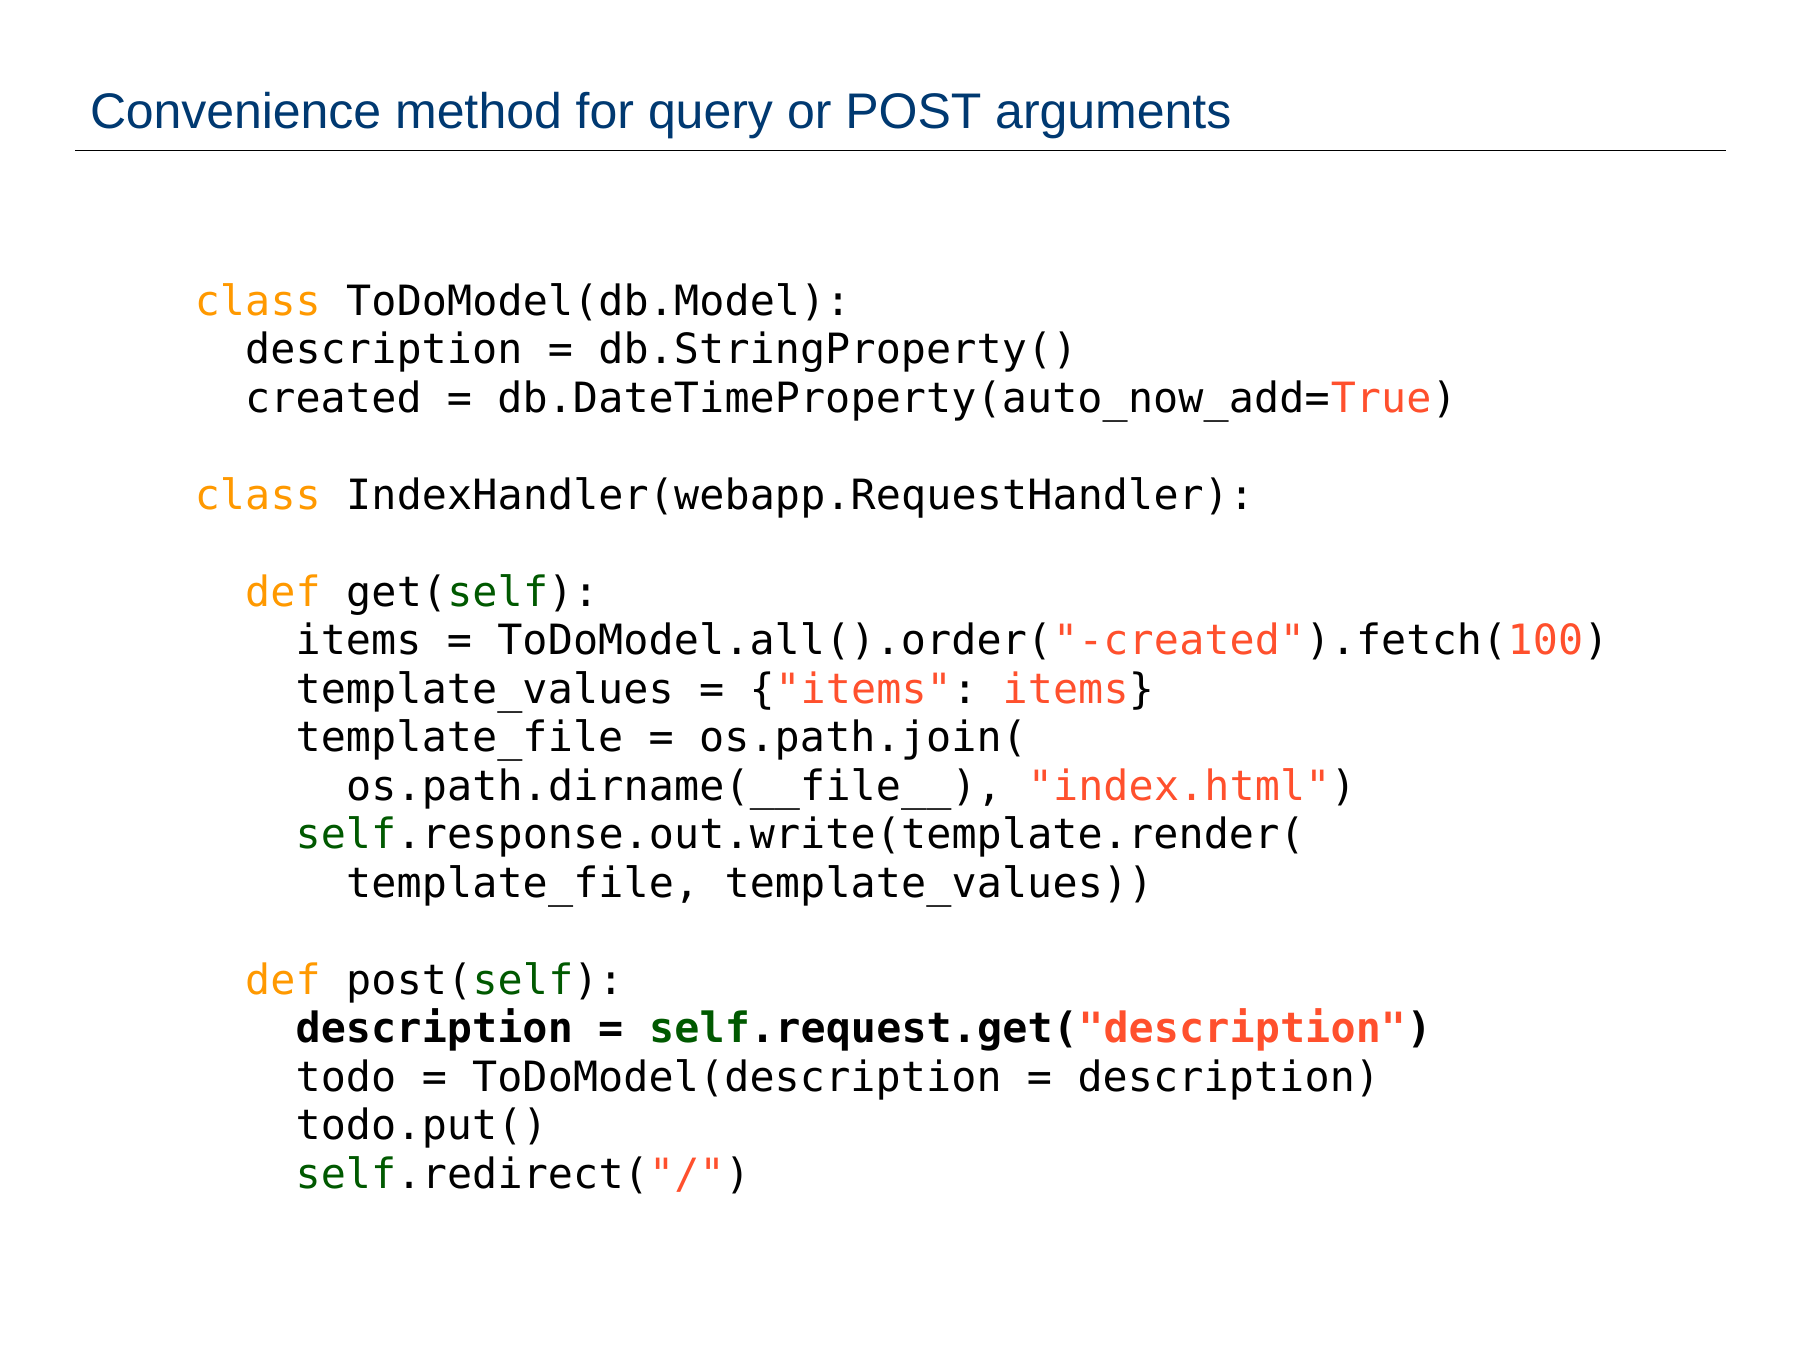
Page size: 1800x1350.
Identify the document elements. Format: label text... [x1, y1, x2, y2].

text_box class ToDoModel(db.Model): description = db.StringProperty() created = db.DateTimeProperty(auto_now_add=True) class IndexHandler(webapp.RequestHandler): def get(self): items = ToDoModel.all().order("-created").fetch(100) template_values = {"items": items} template_file = os.path.join( os.path.dirname(__file__), "index.html") self.response.out.write(template.render( template_file, template_values)) def post(self): description = self.request.get("description") todo = ToDoModel(description = description) todo.put() self.redirect("/") [179, 269, 1800, 1303]
title Convenience method for query or POST arguments [90, 38, 1711, 147]
